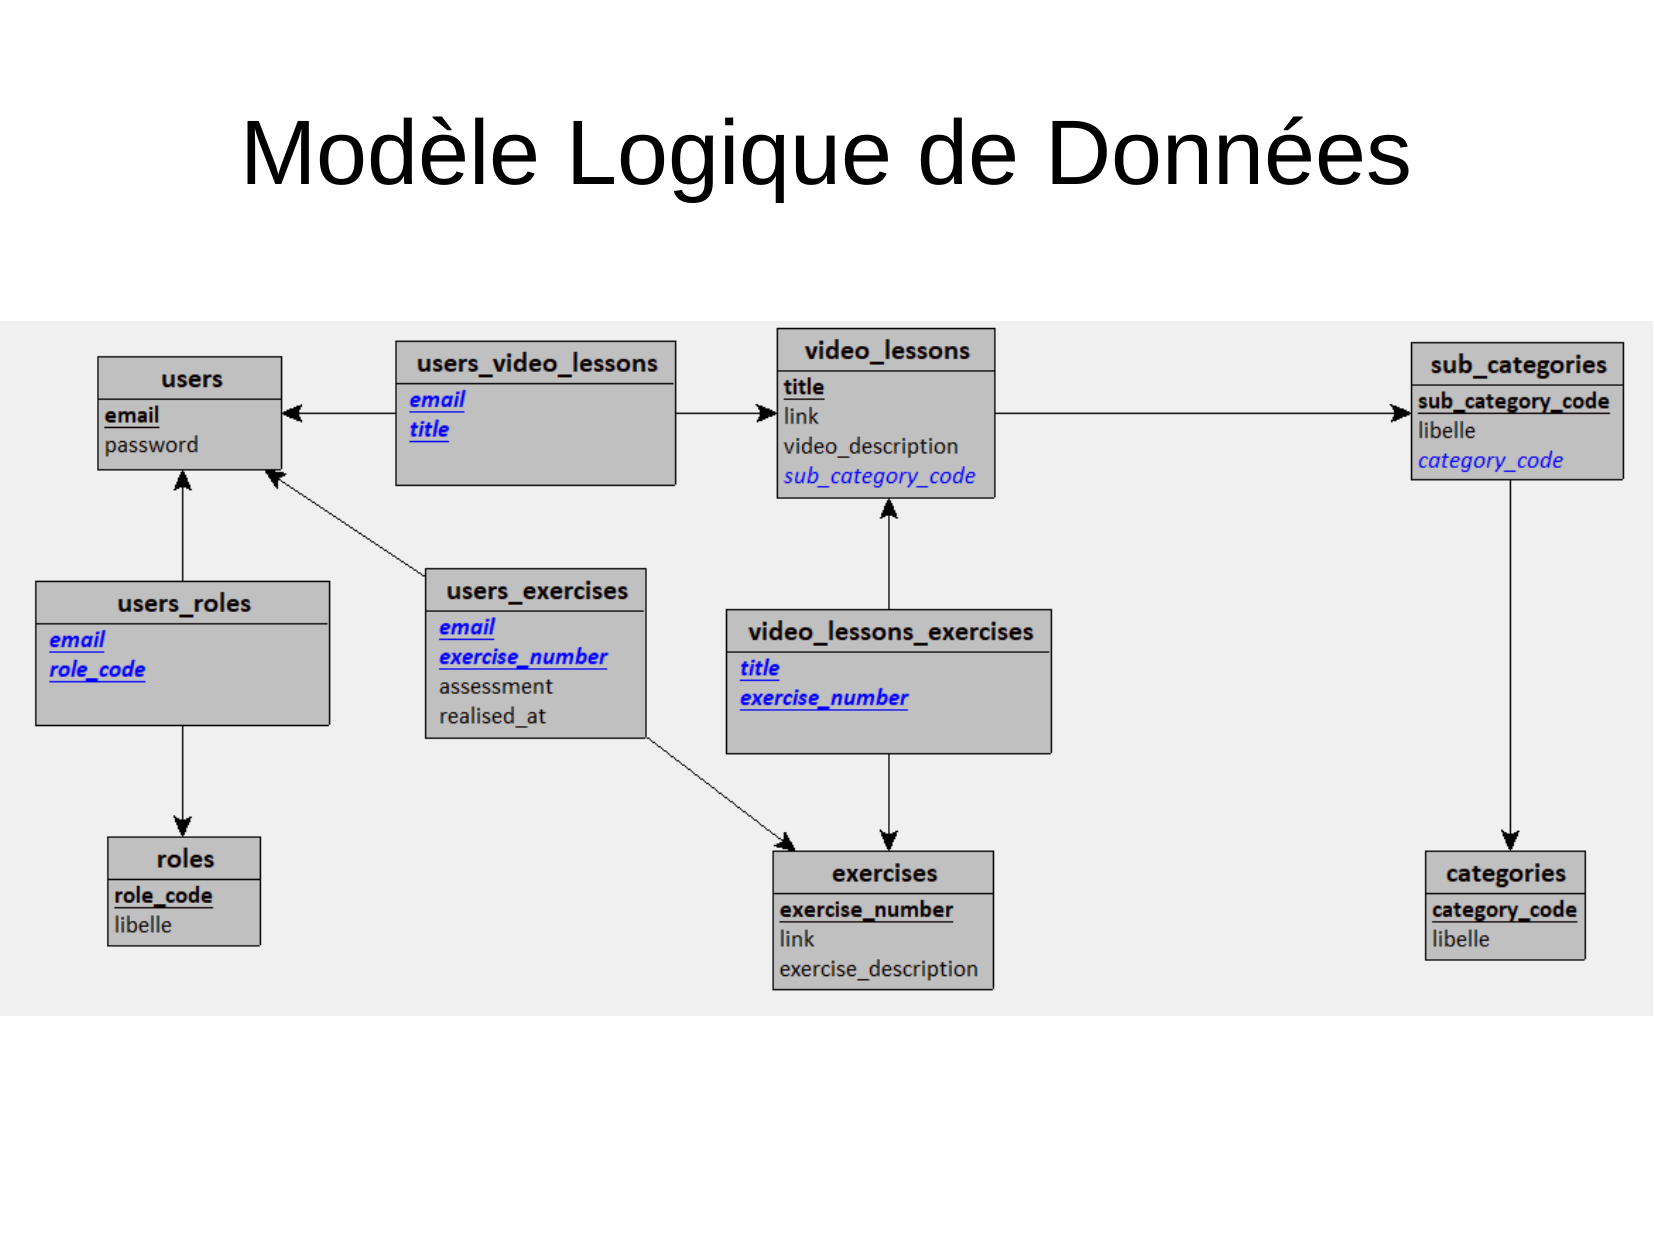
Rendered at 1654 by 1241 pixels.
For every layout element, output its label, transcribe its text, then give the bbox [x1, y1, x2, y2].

picture [0, 321, 1654, 1016]
title Modèle Logique de Données [82, 49, 1571, 257]
